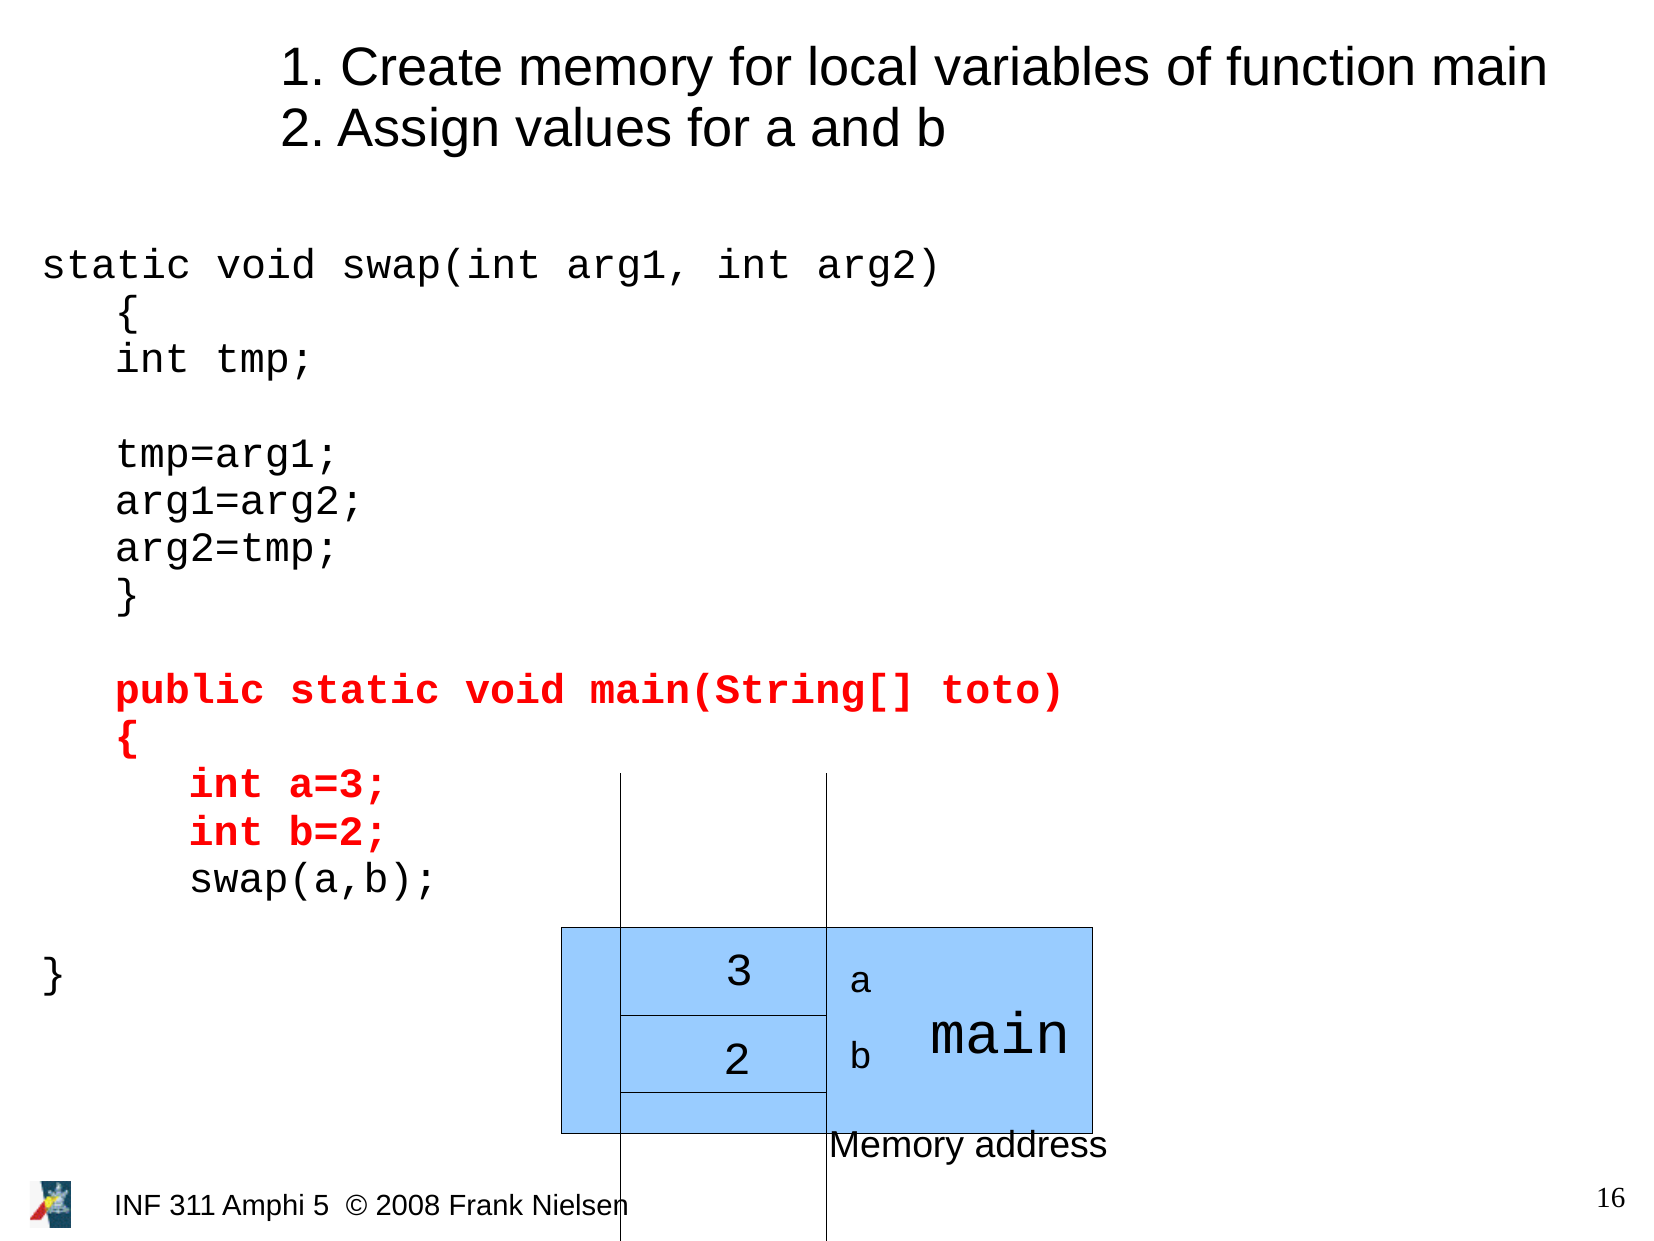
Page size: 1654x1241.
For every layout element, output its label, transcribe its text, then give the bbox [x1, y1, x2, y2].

text_box [561, 927, 620, 1134]
text_box [621, 928, 826, 1015]
text_box 2 [708, 1028, 766, 1093]
text_box b [835, 1027, 886, 1085]
text_box static void swap(int arg1, int arg2) { int tmp; tmp=arg1; arg1=arg2; arg2=tmp; } public static void main(String[] toto) { int a=3; int b=2; swap(a,b); } [26, 236, 1270, 980]
text_box 3 [710, 940, 768, 1004]
text_box [621, 1016, 826, 1092]
text_box [827, 927, 1093, 1116]
text_box Memory address [814, 1116, 1123, 1174]
text_box 1. Create memory for local variables of function main 2. Assign values for a and b [265, 29, 1654, 325]
text_box [621, 1093, 826, 1134]
text_box main [915, 998, 1086, 1076]
text_box a [835, 950, 886, 1008]
picture [29, 1181, 71, 1228]
